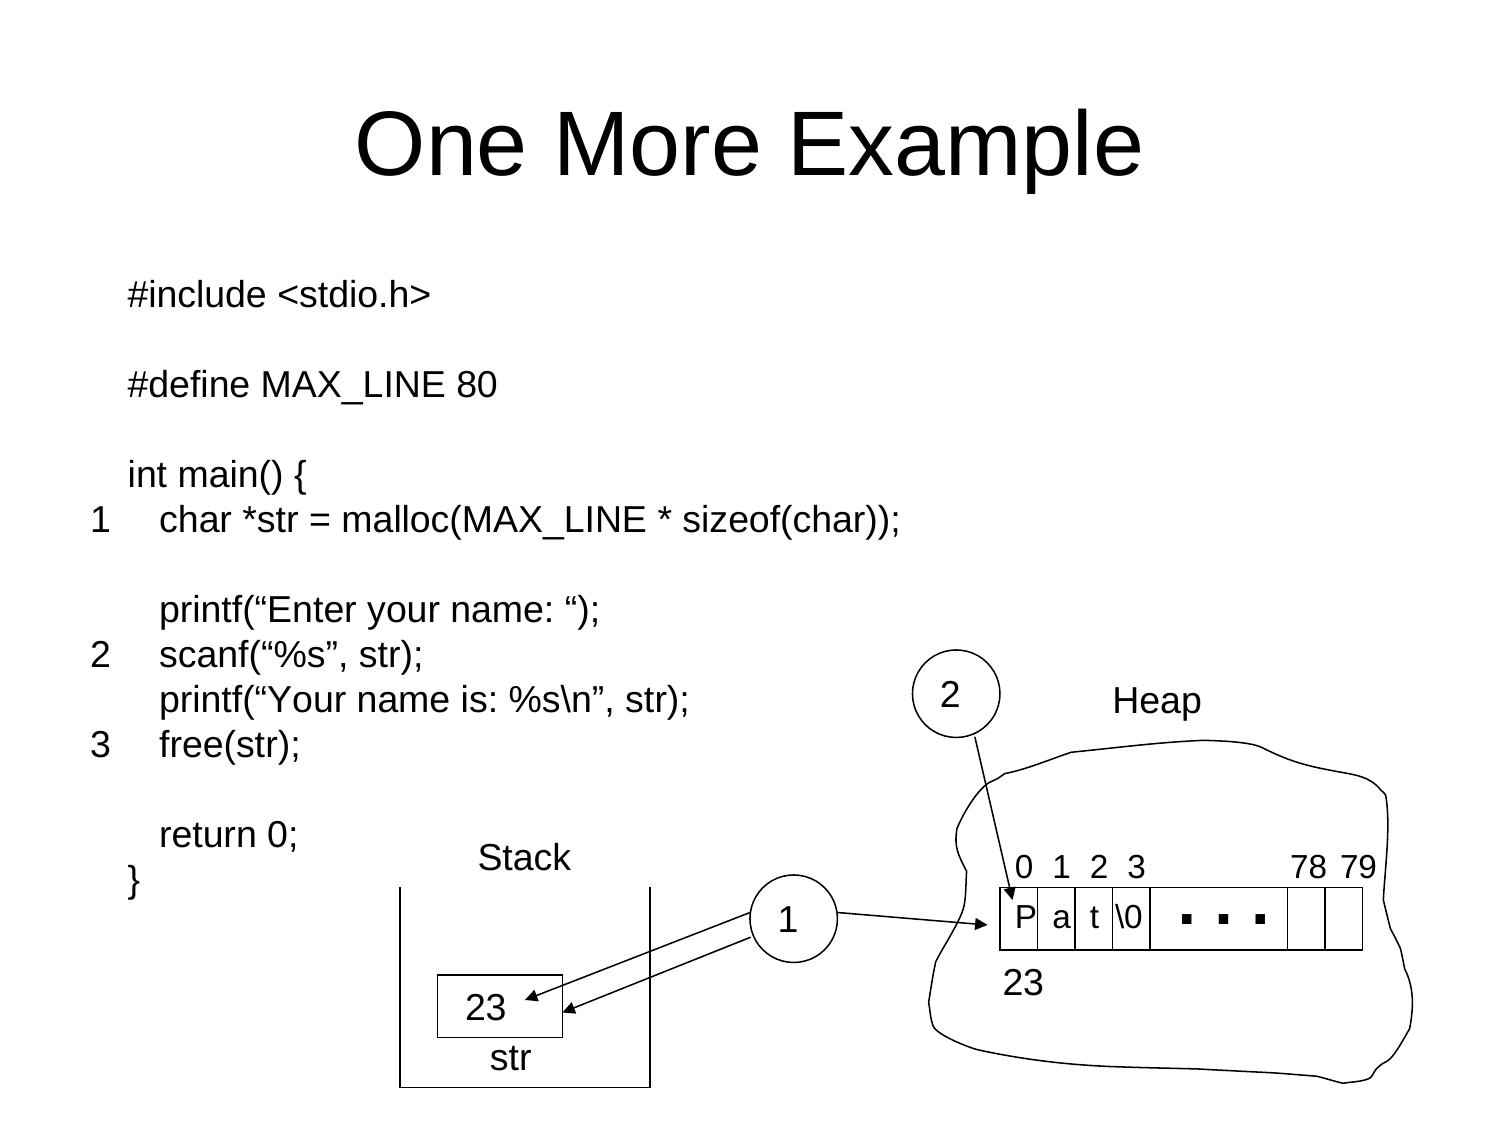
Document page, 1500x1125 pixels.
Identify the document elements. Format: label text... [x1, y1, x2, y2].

text_box 0 [1000, 854, 1008, 887]
text_box 1 [1037, 837, 1075, 887]
text_box 79 [1325, 837, 1392, 893]
title One More Example [75, 45, 1426, 233]
text_box 2 [925, 662, 976, 723]
text_box t [1075, 887, 1100, 943]
text_box 23 [987, 949, 1060, 1011]
text_box str [475, 1024, 547, 1086]
text_box 1 [762, 887, 814, 948]
text_box 2 [1075, 837, 1112, 887]
text_box 1 2 3 [75, 487, 126, 773]
text_box 78 [1275, 837, 1325, 893]
text_box 78 [1313, 867, 1322, 876]
text_box Heap [1097, 668, 1217, 729]
text_box 0 [1000, 837, 1037, 887]
text_box Stack [462, 824, 587, 886]
text_box a [1037, 887, 1075, 943]
text_box \0 [1100, 887, 1158, 943]
text_box #include <stdio.h> #define MAX_LINE 80 int main() { char *str = malloc(MAX_LINE * sizeof(char)); printf(“Enter your name: “); scanf(“%s”, str); printf(“Your name is: %s\n”, str); free(str); return 0; } [112, 262, 917, 908]
text_box 3 [1112, 837, 1161, 893]
text_box 78 [1313, 857, 1321, 865]
text_box . . . [1162, 849, 1285, 946]
text_box 23 [450, 974, 522, 1036]
text_box P [1000, 887, 1037, 943]
